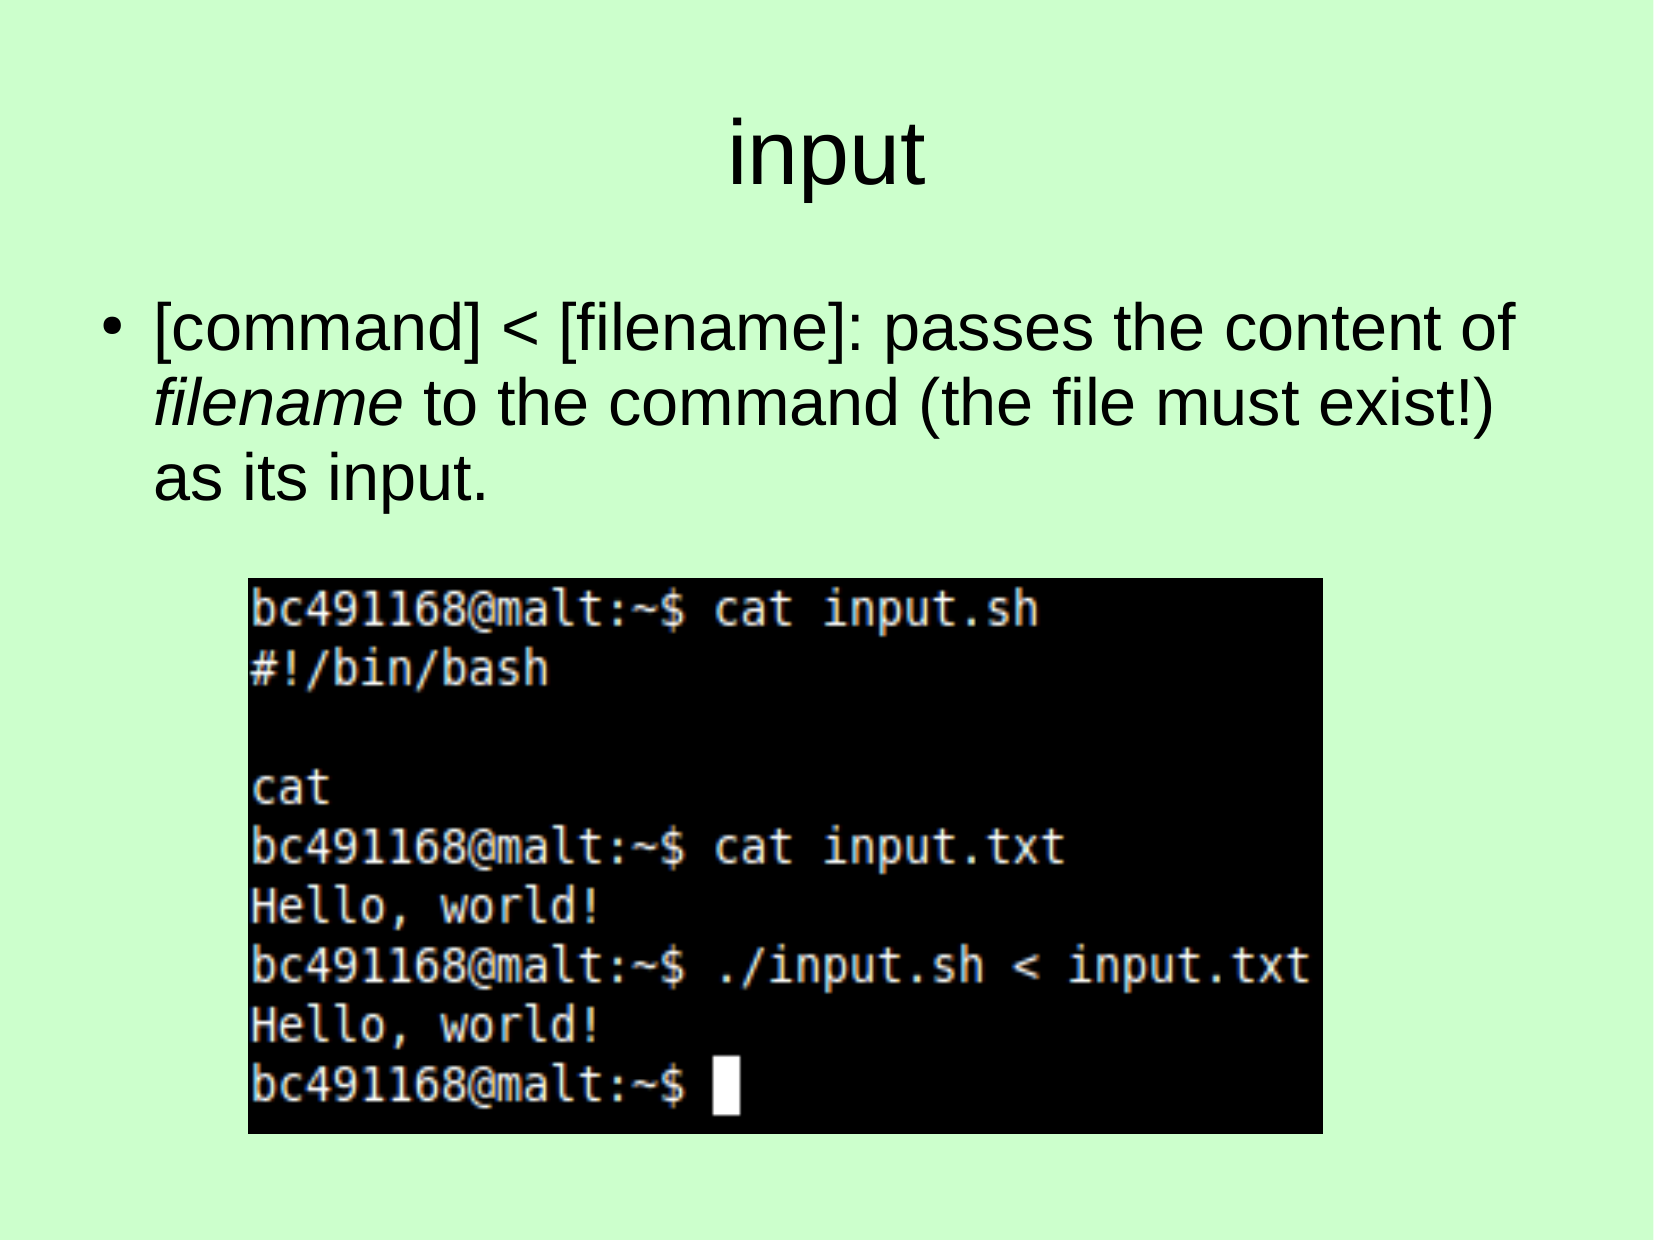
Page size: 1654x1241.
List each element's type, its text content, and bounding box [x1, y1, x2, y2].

picture [248, 578, 1323, 1134]
list [command] < [filename]: passes the content of filename to the command (the file must exist!) as its input­. [82, 290, 1571, 1010]
title input [82, 49, 1571, 257]
